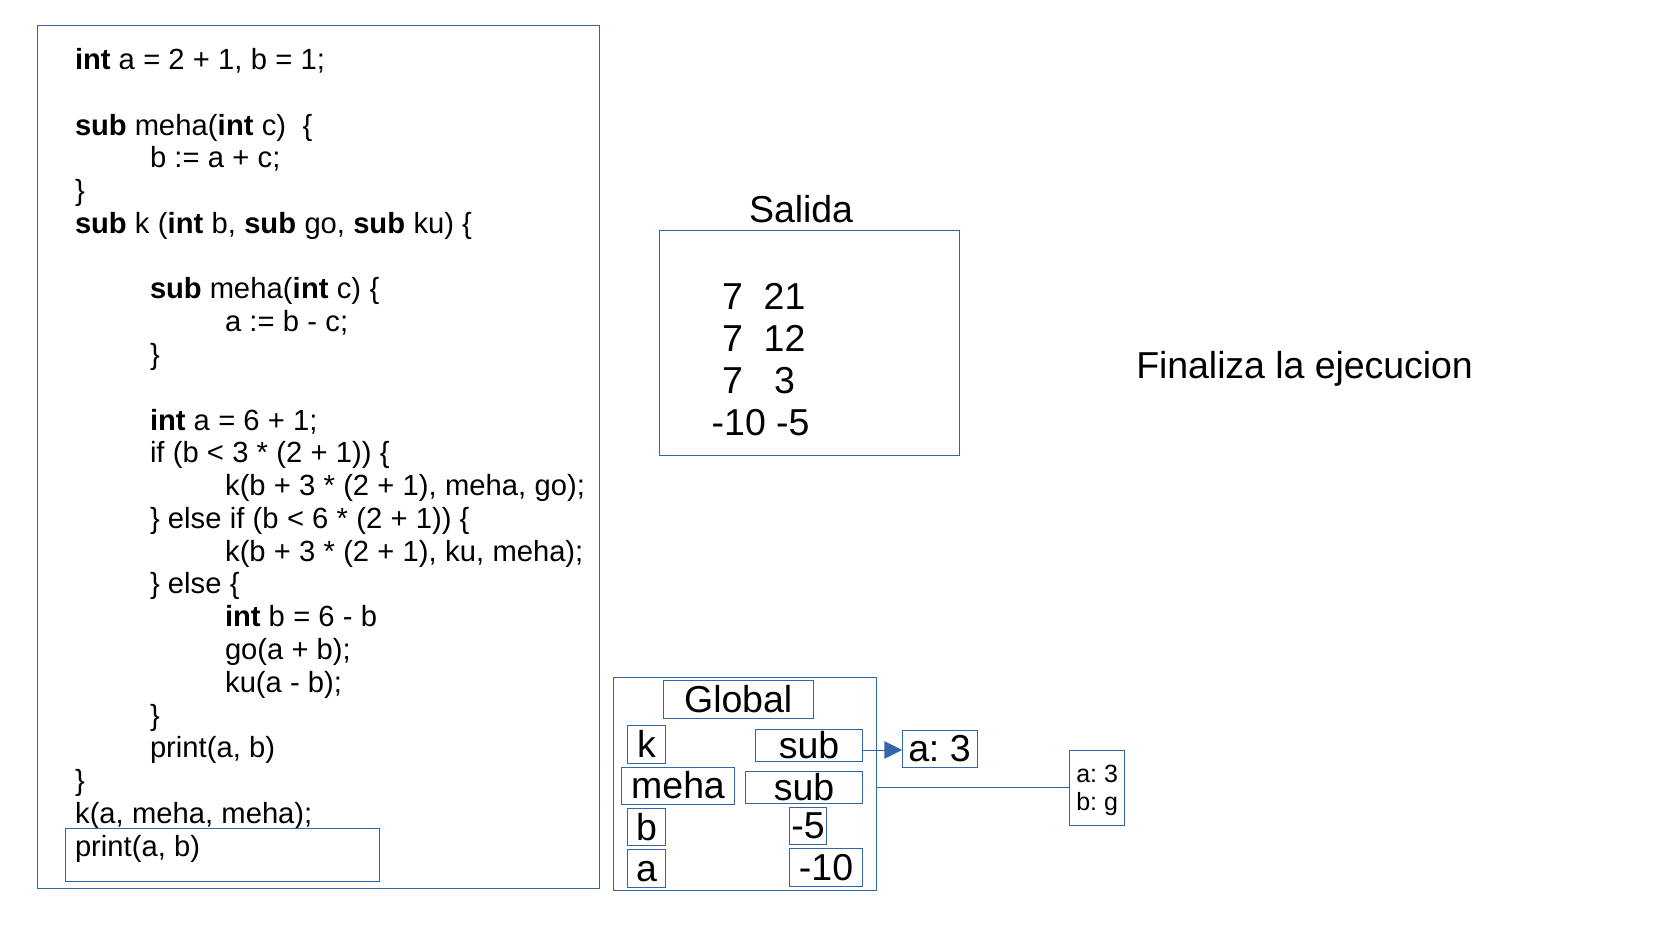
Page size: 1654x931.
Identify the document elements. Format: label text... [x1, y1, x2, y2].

text_box -10 [789, 848, 863, 887]
subtitle int a = 2 + 1, b = 1; sub meha(int c) { b := a + c; } sub k (int b, sub go, sub ku) { sub meha(int c) { a := b - c; } int a = 6 + 1; if (b < 3 * (2 + 1)) { k(b + 3 * (2 + 1), meha, go); } else if (b < 6 * (2 + 1)) { k(b + 3 * (2 + 1), ku, meha); } else { int b = 6 - b go(a + b); ku(a - b); } print(a, b) } k(a, meha, meha); print(a, b) [75, 829, 379, 863]
subtitle int a = 2 + 1, b = 1; sub meha(int c) { b := a + c; } sub k (int b, sub go, sub ku) { sub meha(int c) { a := b - c; } int a = 6 + 1; if (b < 3 * (2 + 1)) { k(b + 3 * (2 + 1), meha, go); } else if (b < 6 * (2 + 1)) { k(b + 3 * (2 + 1), ku, meha); } else { int b = 6 - b go(a + b); ku(a - b); } print(a, b) } k(a, meha, meha); print(a, b) [75, 43, 638, 863]
text_box sub [755, 729, 863, 762]
text_box Global [663, 680, 814, 719]
text_box meha [621, 767, 735, 805]
text_box a [627, 849, 666, 888]
text_box k [627, 725, 666, 764]
text_box Finaliza la ejecucion [1121, 337, 1488, 395]
text_box -5 [789, 807, 827, 845]
text_box a: 3 b: g [1069, 750, 1125, 826]
text_box sub [745, 771, 863, 804]
text_box b [627, 808, 666, 846]
text_box Salida [734, 181, 868, 239]
text_box a: 3 [902, 730, 978, 768]
text_box 7 21 7 12 7 3 -10 -5 [696, 268, 825, 452]
